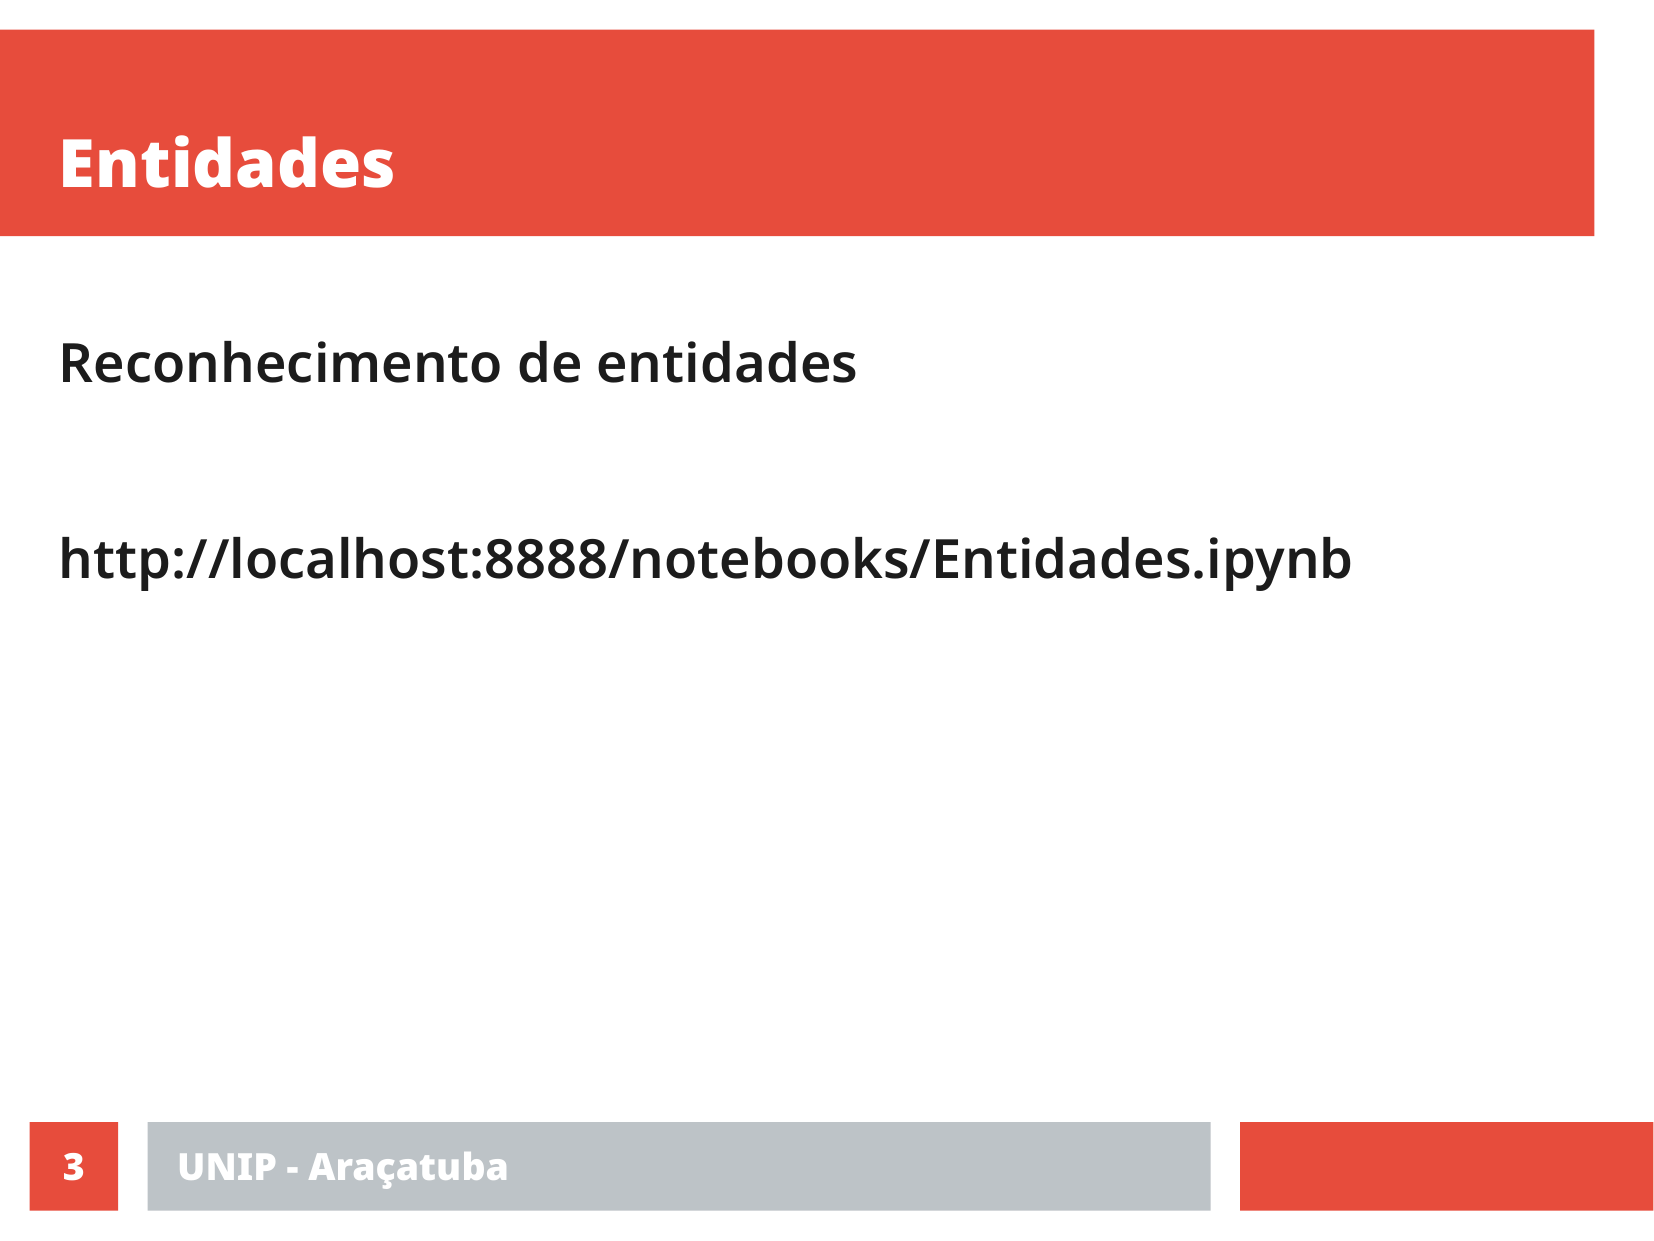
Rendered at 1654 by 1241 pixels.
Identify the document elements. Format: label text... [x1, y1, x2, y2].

list Reconhecimento de entidades http://localhost:8888/notebooks/Entidades.ipynb [59, 324, 1565, 1093]
title Entidades [59, 59, 1595, 207]
